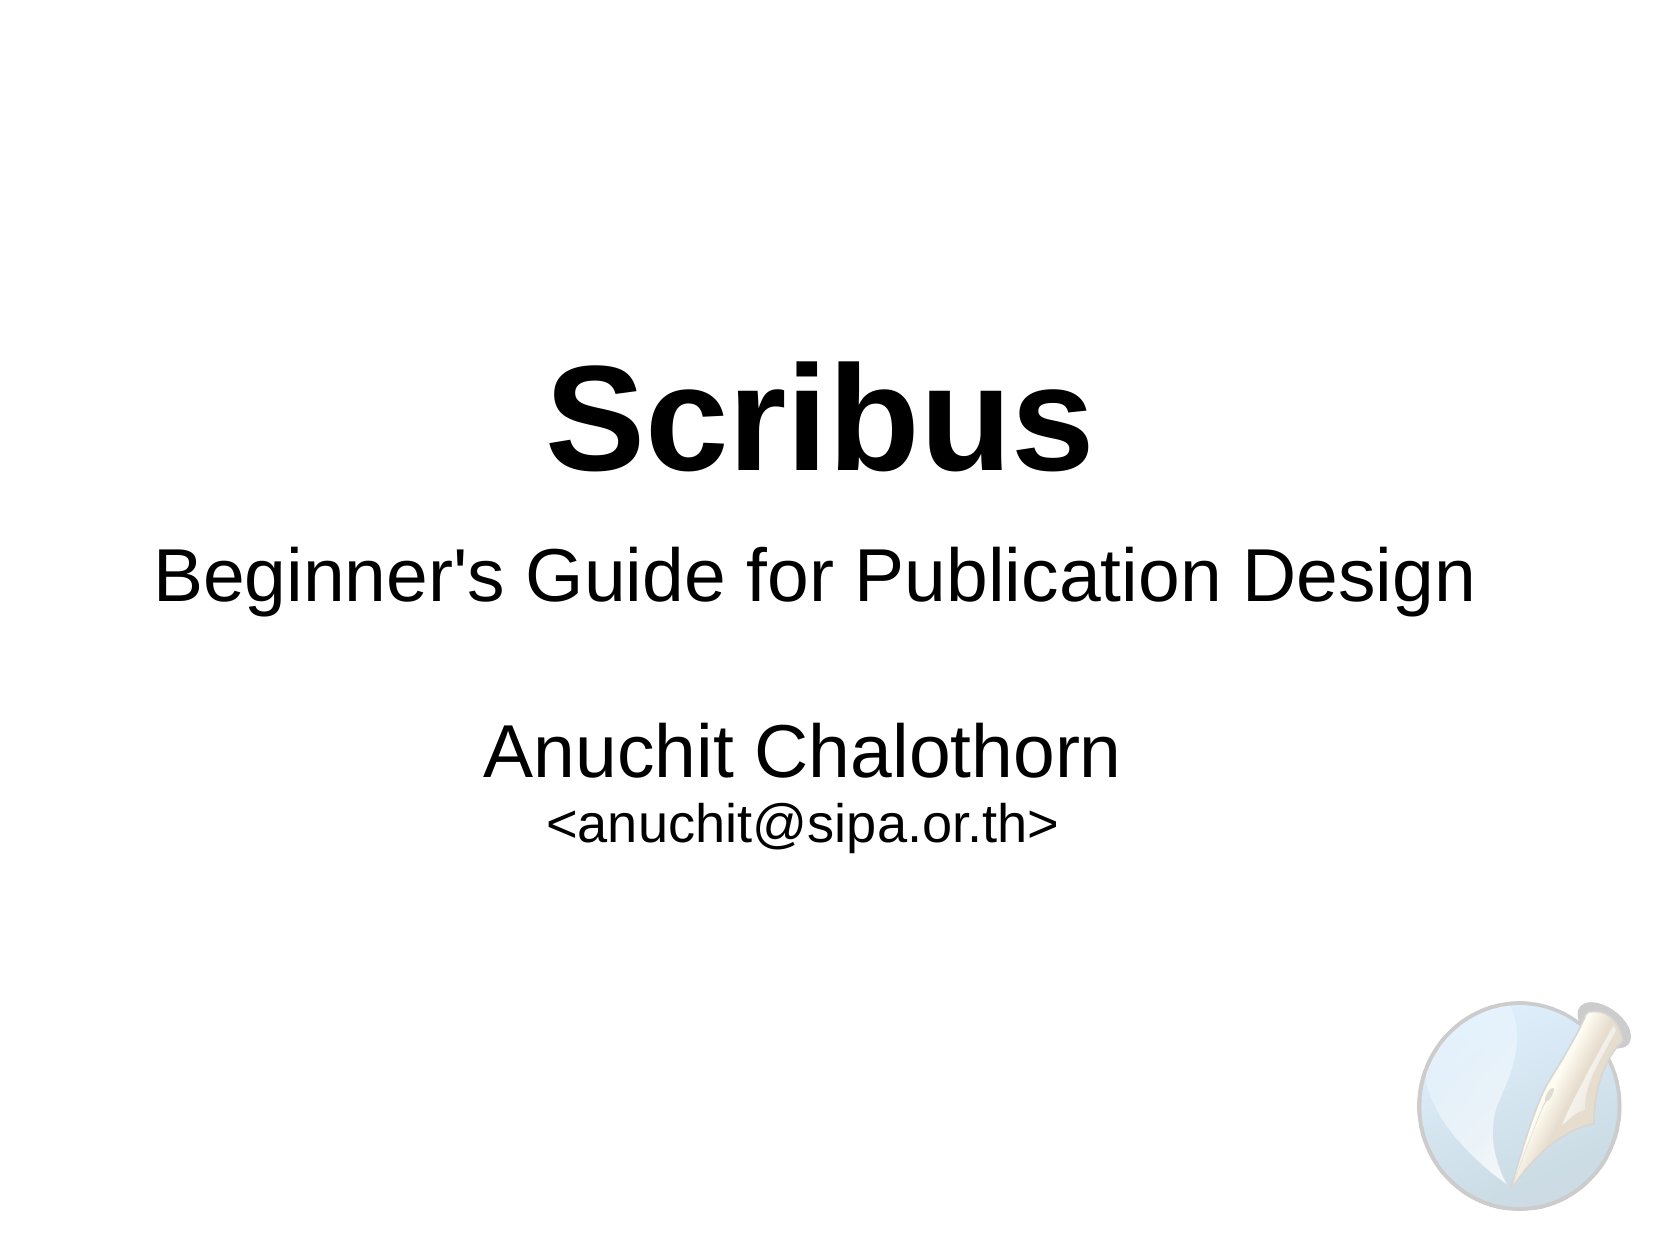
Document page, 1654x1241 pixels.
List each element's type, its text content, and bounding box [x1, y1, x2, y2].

title Scribus [76, 314, 1565, 522]
title Beginner's Guide for Publication Design [70, 472, 1560, 680]
title Anuchit Chalothorn <anuchit@sipa.or.th> [59, 678, 1548, 886]
